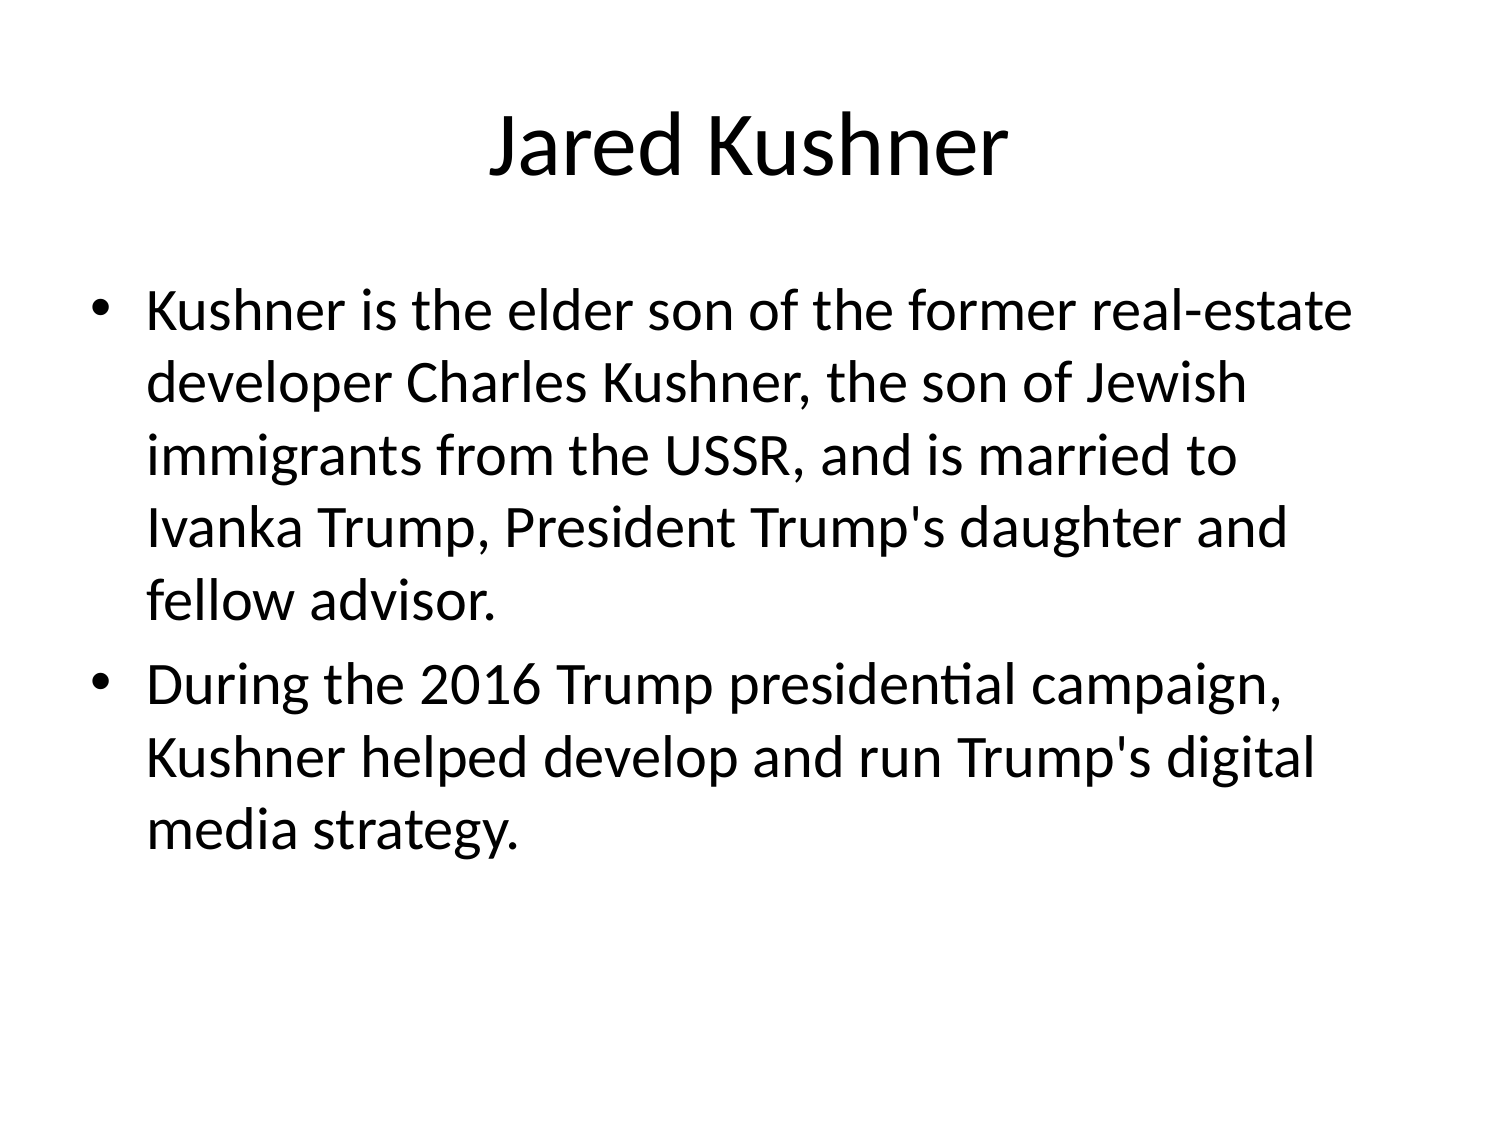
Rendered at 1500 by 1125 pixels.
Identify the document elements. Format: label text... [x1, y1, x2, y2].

title Jared Kushner [75, 45, 1425, 233]
list Kushner is the elder son of the former real-estate developer Charles Kushner, the son of Jewish immigrants from the USSR, and is married to Ivanka Trump, President Trump's daughter and fellow advisor. During the 2016 Trump presidential campaign, Kushner helped develop and run Trump's digital media strategy. [75, 262, 1425, 1005]
